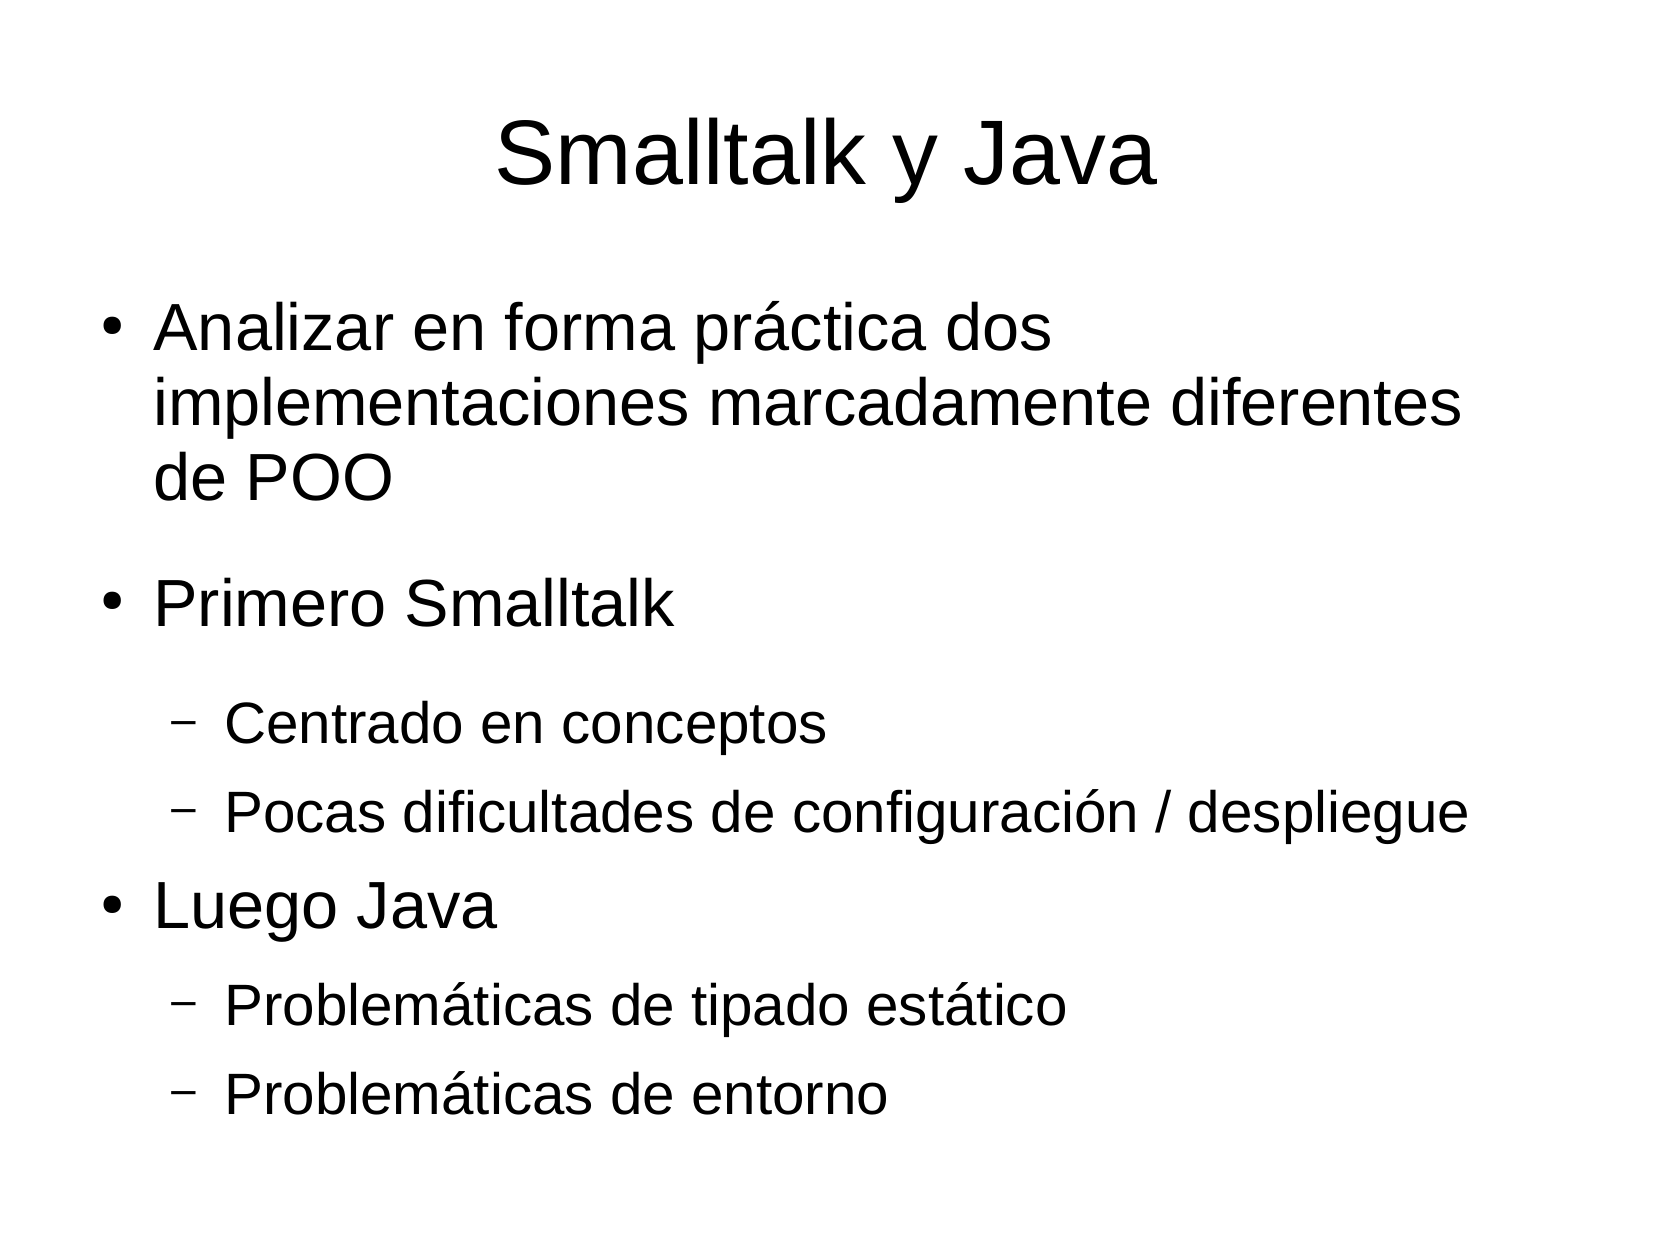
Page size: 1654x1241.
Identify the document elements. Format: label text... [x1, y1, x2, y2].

list Analizar en forma práctica dos implementaciones marcadamente diferentes de POO Primero Smalltalk Centrado en conceptos Pocas dificultades de configuración / despliegue Luego Java Problemáticas de tipado estático Problemáticas de entorno [82, 290, 1538, 1216]
title Smalltalk y Java [82, 49, 1571, 257]
